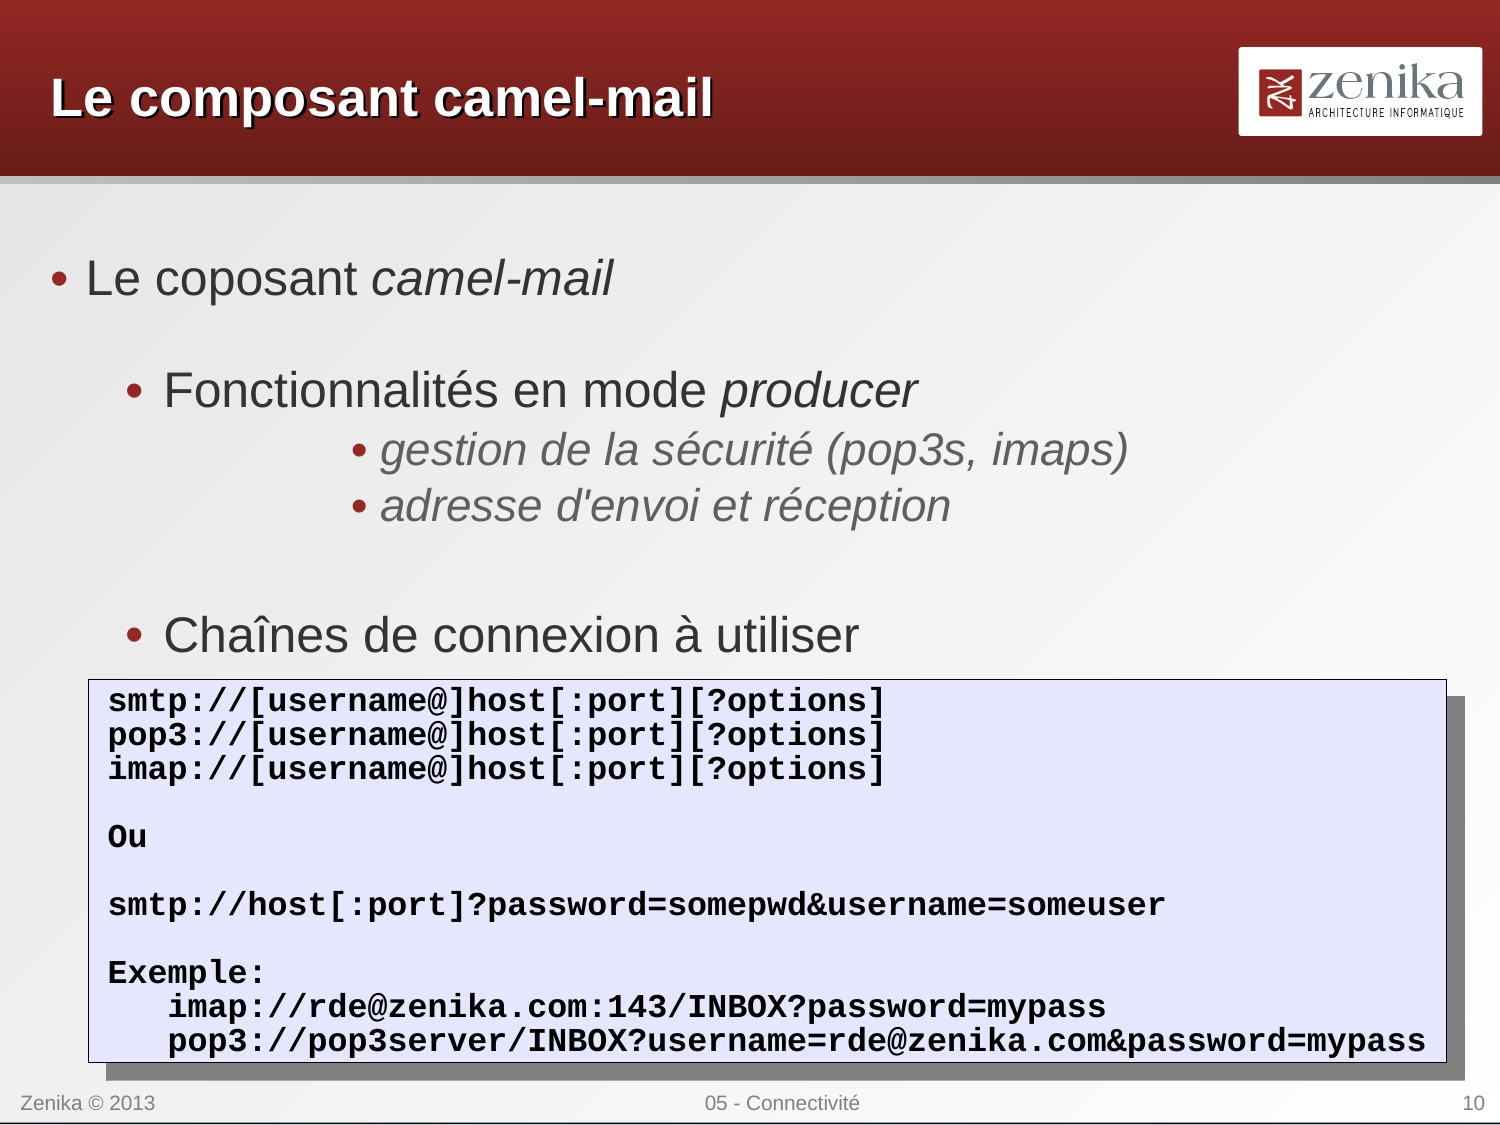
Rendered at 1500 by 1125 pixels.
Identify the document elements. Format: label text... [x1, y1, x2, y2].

list Le coposant camel-mail Fonctionnalités en mode producer gestion de la sécurité (pop3s, imaps) adresse d'envoi et réception Chaînes de connexion à utiliser [50, 250, 1477, 1064]
text_box smtp://[username@]host[:port][?options] pop3://[username@]host[:port][?options] imap://[username@]host[:port][?options] Ou smtp://host[:port]?password=somepwd&username=someuser Exemple: imap://rde@zenika.com:143/INBOX?password=mypass pop3://pop3server/INBOX?username=rde@zenika.com&password=mypass [88, 679, 1447, 1063]
title Le composant camel-mail [50, 22, 1206, 172]
picture [1257, 58, 1464, 125]
